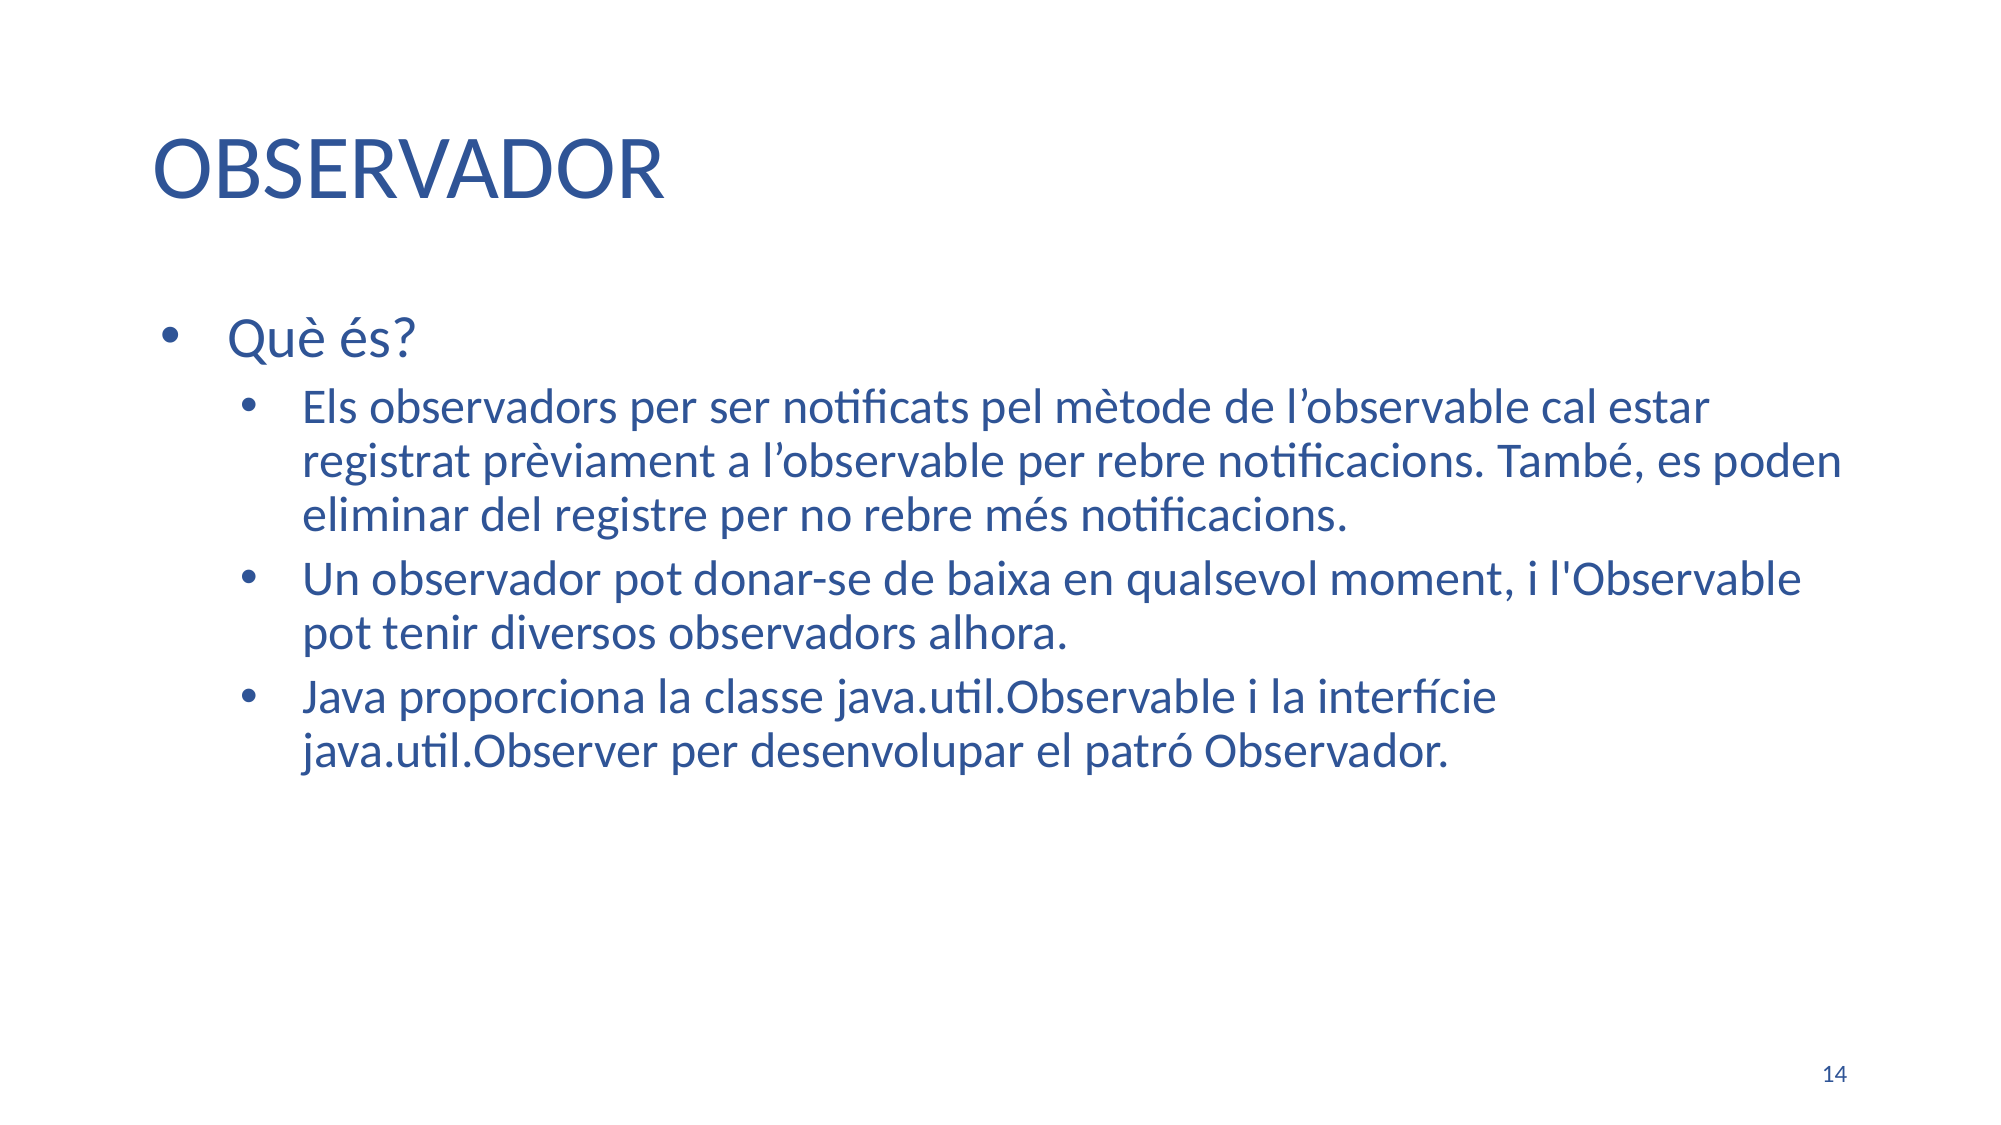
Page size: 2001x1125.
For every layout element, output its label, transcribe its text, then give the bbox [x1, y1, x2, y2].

list Què és? Els observadors per ser notificats pel mètode de l’observable cal estar registrat prèviament a l’observable per rebre notificacions. També, es poden eliminar del registre per no rebre més notificacions. Un observador pot donar-se de baixa en qualsevol moment, i l'Observable pot tenir diversos observadors alhora. Java proporciona la classe java.util.Observable i la interfície java.util.Observer per desenvolupar el patró Observador. [137, 299, 1863, 1014]
slide_number <number> [1412, 1042, 1863, 1103]
title OBSERVADOR [137, 59, 1863, 278]
